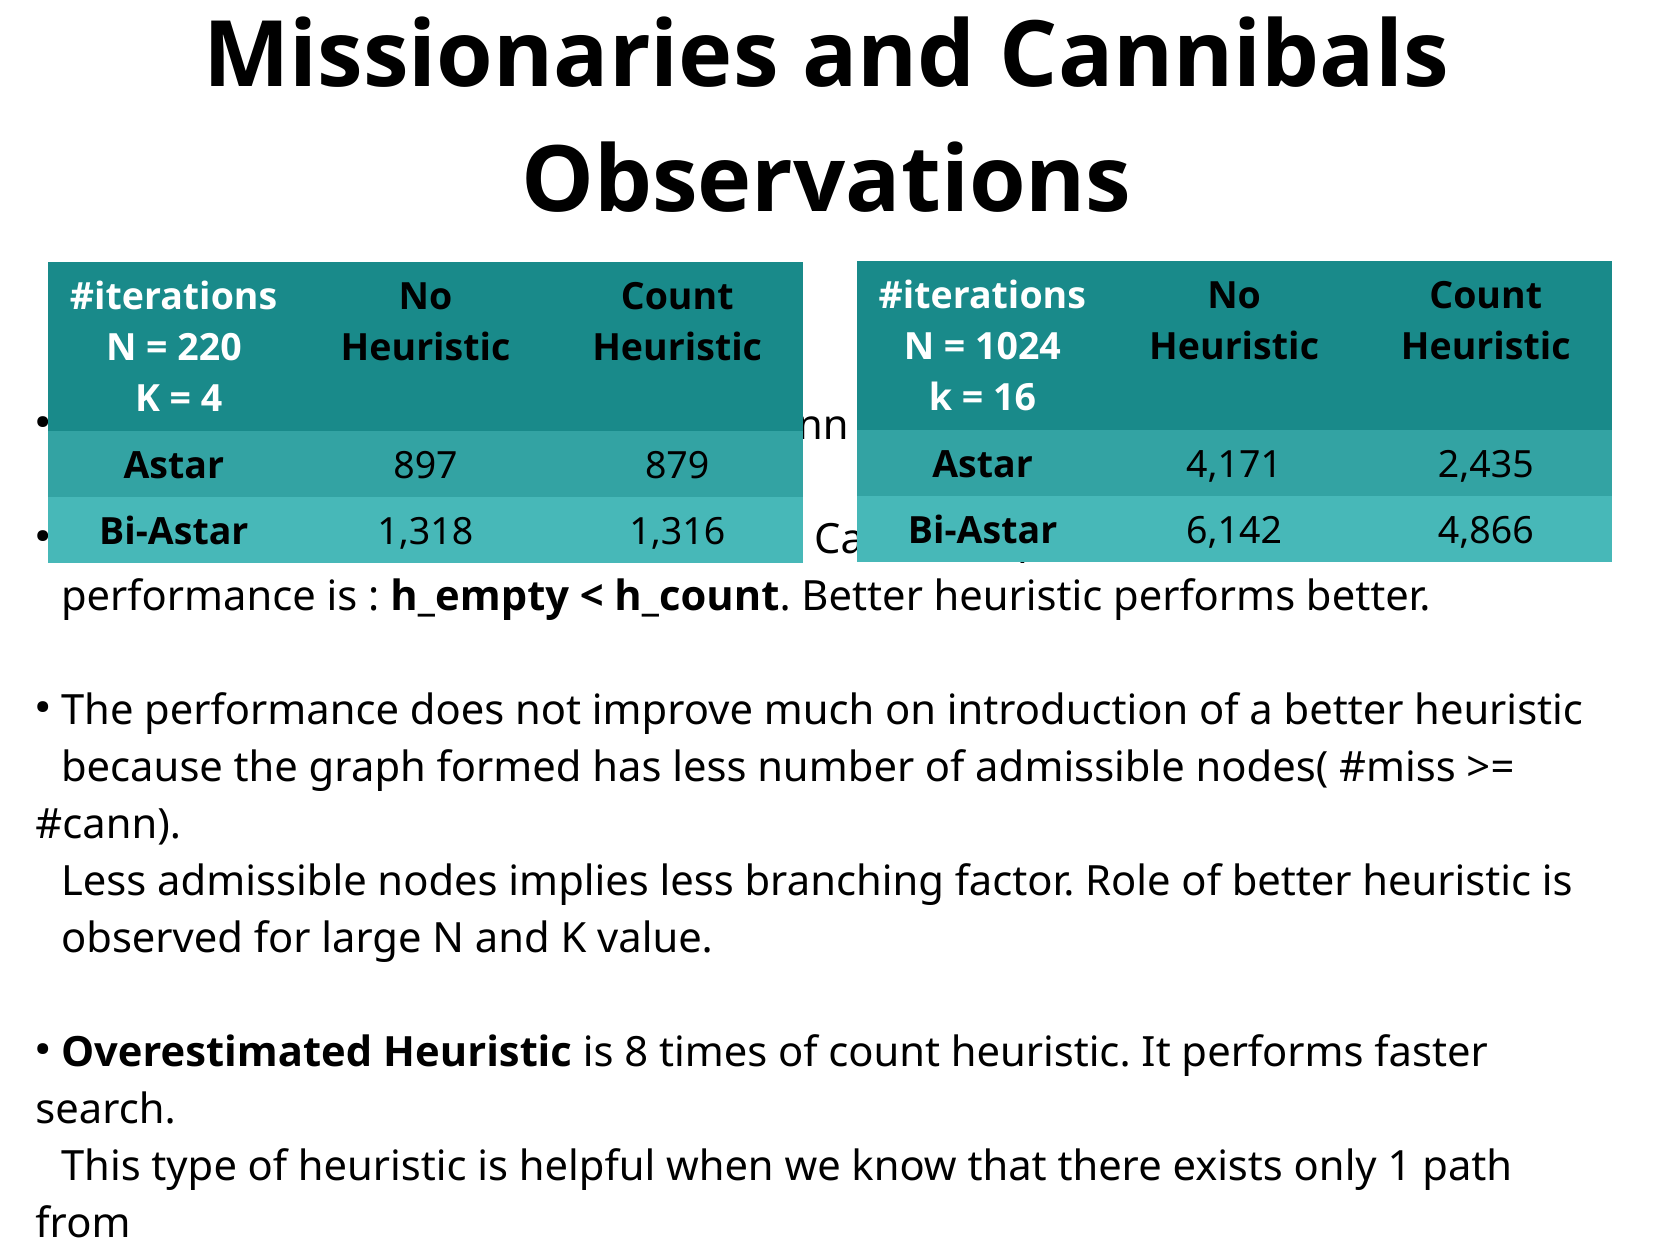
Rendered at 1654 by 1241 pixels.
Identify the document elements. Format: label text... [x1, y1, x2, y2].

table_cell 4,171 [1108, 430, 1360, 496]
table_cell Bi-Astar [857, 496, 1108, 562]
table_cell 879 [551, 431, 803, 497]
table_header Count Heuristic [551, 262, 803, 431]
text_box In the above table N = # miss and # cann and K = boat size. It is observed that in Missionaries and Cannibals problem the order of performance is : h_empty < h_count. Better heuristic performs better. The performance does not improve much on introduction of a better heuristic because the graph formed has less number of admissible nodes( #miss >= #cann). Less admissible nodes implies less branching factor. Role of better heuristic is observed for large N and K value. Overestimated Heuristic is 8 times of count heuristic. It performs faster search. This type of heuristic is helpful when we know that there exists only 1 path from source to goal. [35, 546, 1619, 1213]
table_cell Astar [857, 430, 1108, 496]
table_header #iterations N = 220 K = 4 [48, 262, 300, 431]
table_cell 1,316 [551, 497, 803, 563]
table_header Count Heuristic [1360, 261, 1612, 430]
table_cell Bi-Astar [48, 497, 300, 563]
table_header No Heuristic [300, 262, 551, 431]
table_cell 1,318 [300, 497, 551, 563]
table_cell 897 [300, 431, 551, 497]
table_header #iterations N = 1024 k = 16 [857, 261, 1108, 430]
table_cell 6,142 [1108, 496, 1360, 562]
table_cell 4,866 [1360, 496, 1612, 562]
table_cell Astar [48, 431, 300, 497]
title Missionaries and Cannibals Observations [82, 10, 1571, 217]
table_header No Heuristic [1108, 261, 1360, 430]
table_cell 2,435 [1360, 430, 1612, 496]
